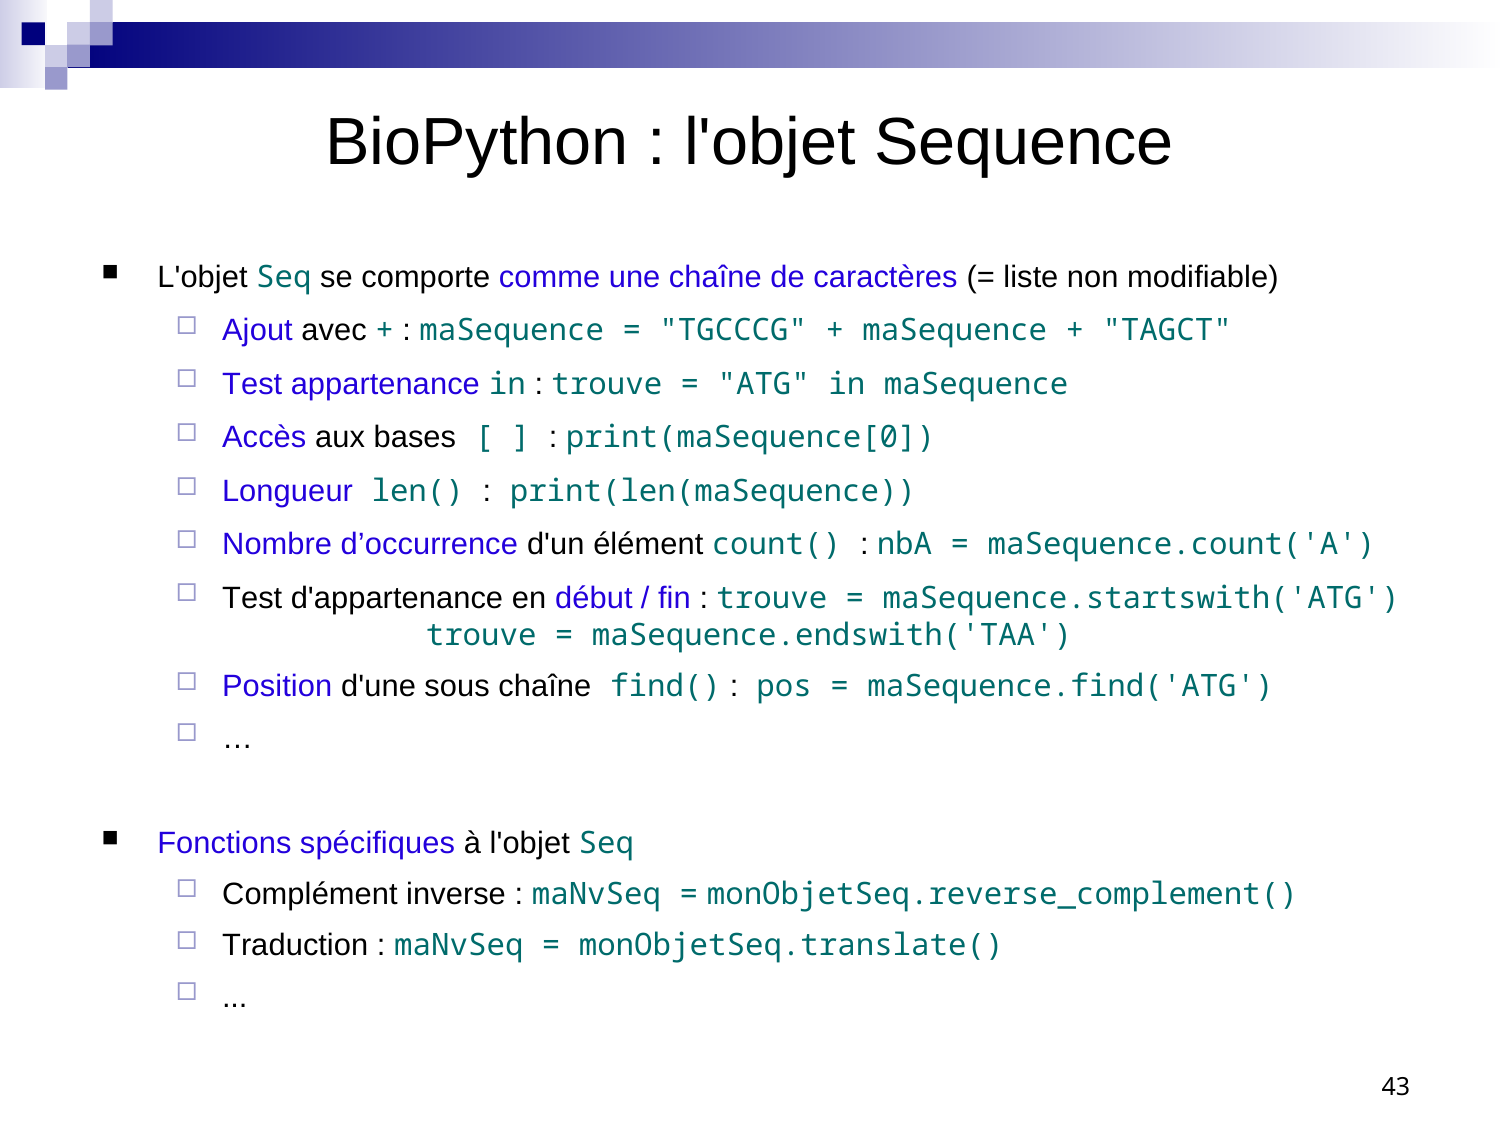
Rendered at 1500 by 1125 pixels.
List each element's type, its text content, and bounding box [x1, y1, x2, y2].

title BioPython : l'objet Sequence [75, 69, 1426, 207]
list L'objet Seq se comporte comme une chaîne de caractères (= liste non modifiable) Ajout avec + : maSequence = "TGCCCG" + maSequence + "TAGCT" Test appartenance in : trouve = "ATG" in maSequence Accès aux bases [ ] : print(maSequence[0]) Longueur len() : print(len(maSequence)) Nombre d’occurrence d'un élément count() : nbA = maSequence.count('A') Test d'appartenance en début / fin : trouve = maSequence.startswith('ATG') trouve = maSequence.endswith('TAA') Position d'une sous chaîne find() : pos = maSequence.find('ATG') … Fonctions spécifiques à l'objet Seq Complément inverse : maNvSeq = monObjetSeq.reverse_complement() Traduction : maNvSeq = monObjetSeq.translate() ... [86, 248, 1475, 1029]
